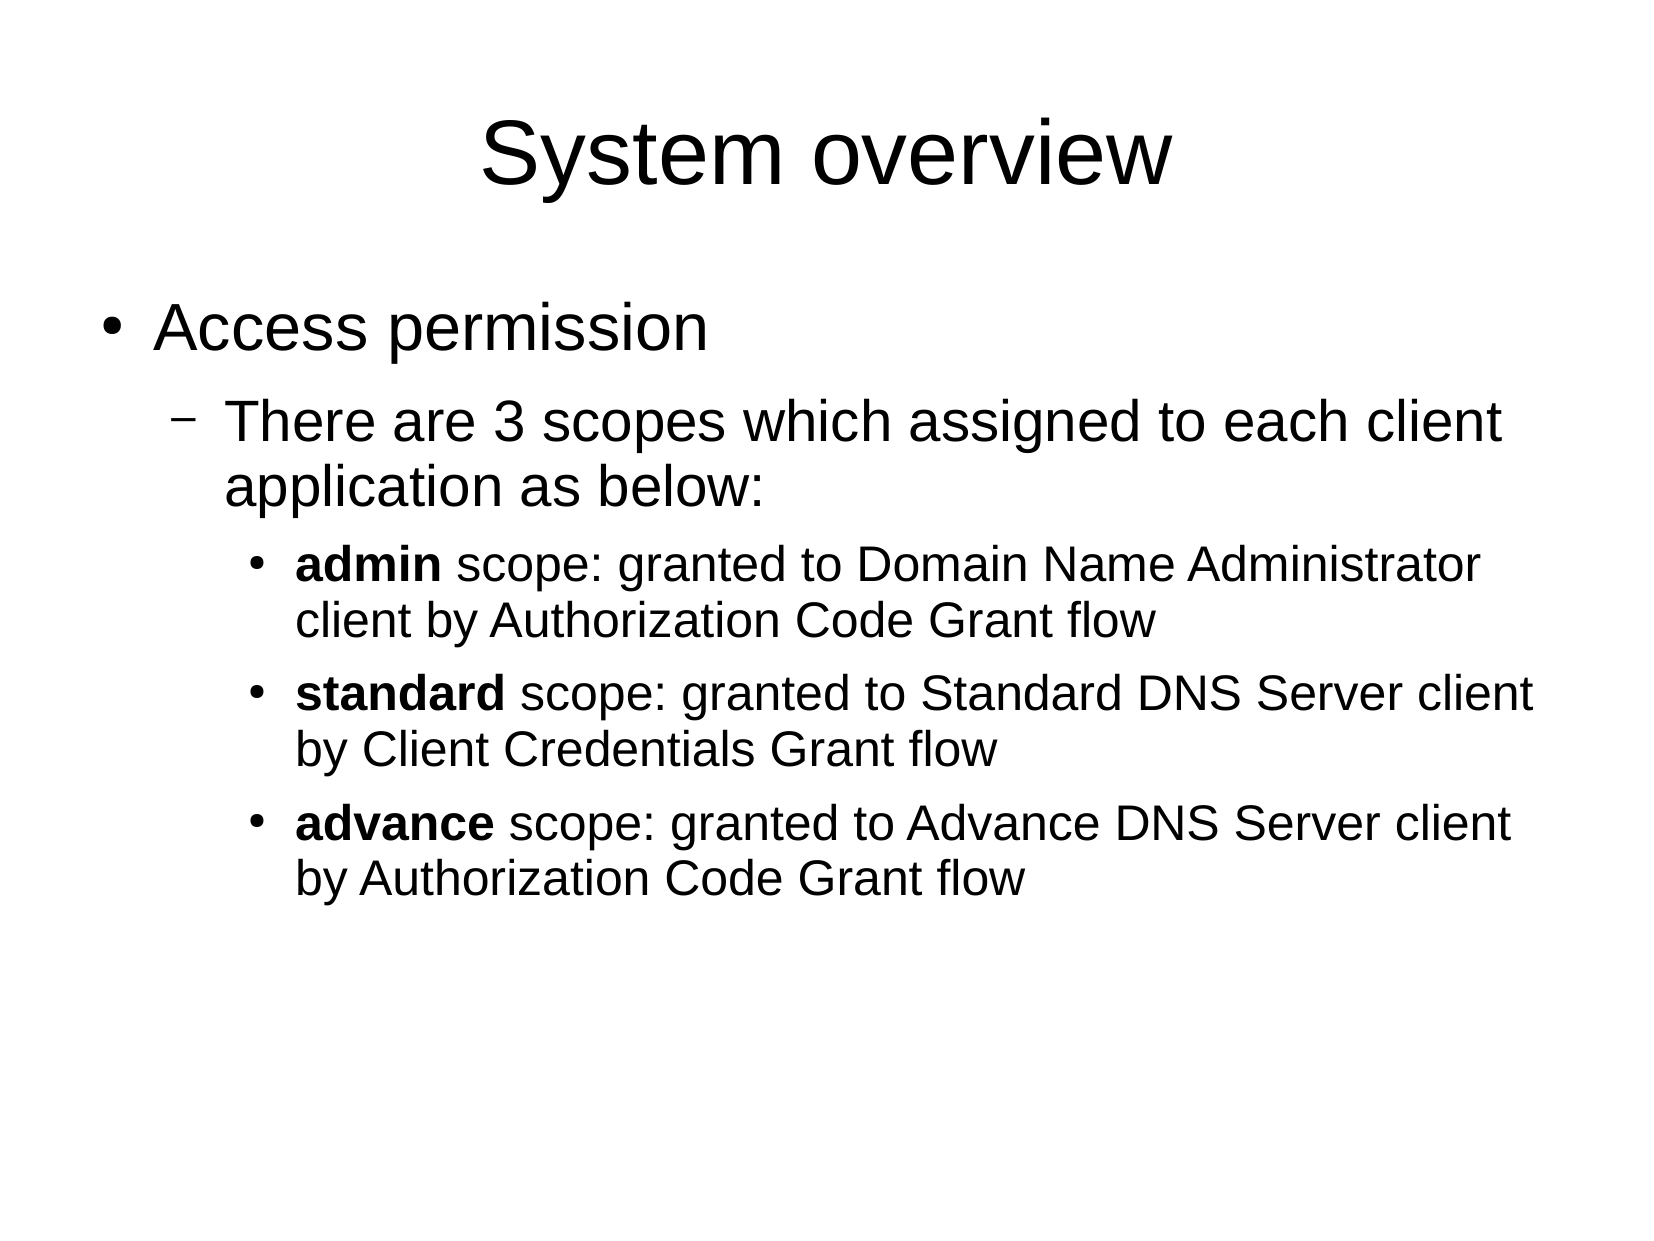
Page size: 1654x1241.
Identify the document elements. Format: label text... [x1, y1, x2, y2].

title System overview [82, 49, 1571, 257]
list Access permission There are 3 scopes which assigned to each client application as below: admin scope: granted to Domain Name Administrator client by Authorization Code Grant flow standard scope: granted to Standard DNS Server client by Client Credentials Grant flow advance scope: granted to Advance DNS Server client by Authorization Code Grant flow [82, 290, 1571, 1010]
